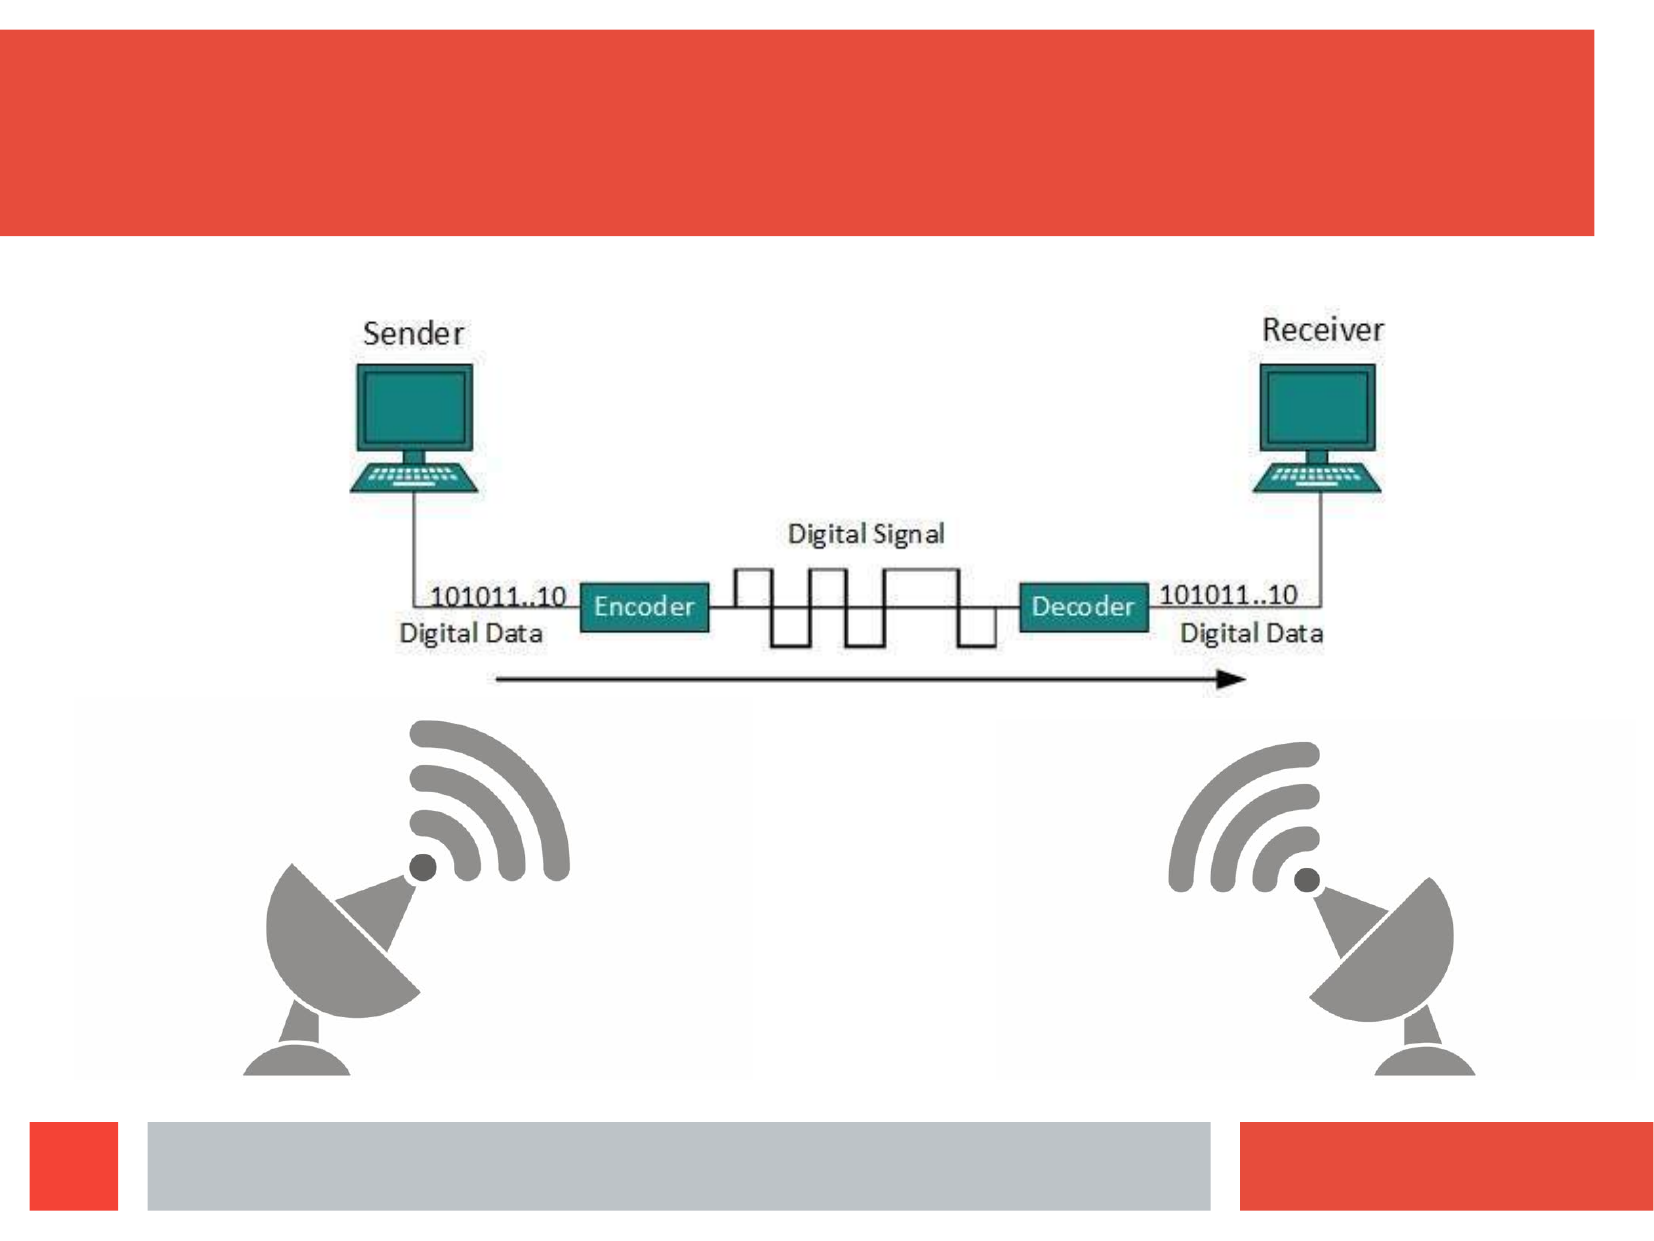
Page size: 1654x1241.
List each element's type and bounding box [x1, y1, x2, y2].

picture [74, 305, 1464, 1080]
picture [996, 719, 1636, 1081]
